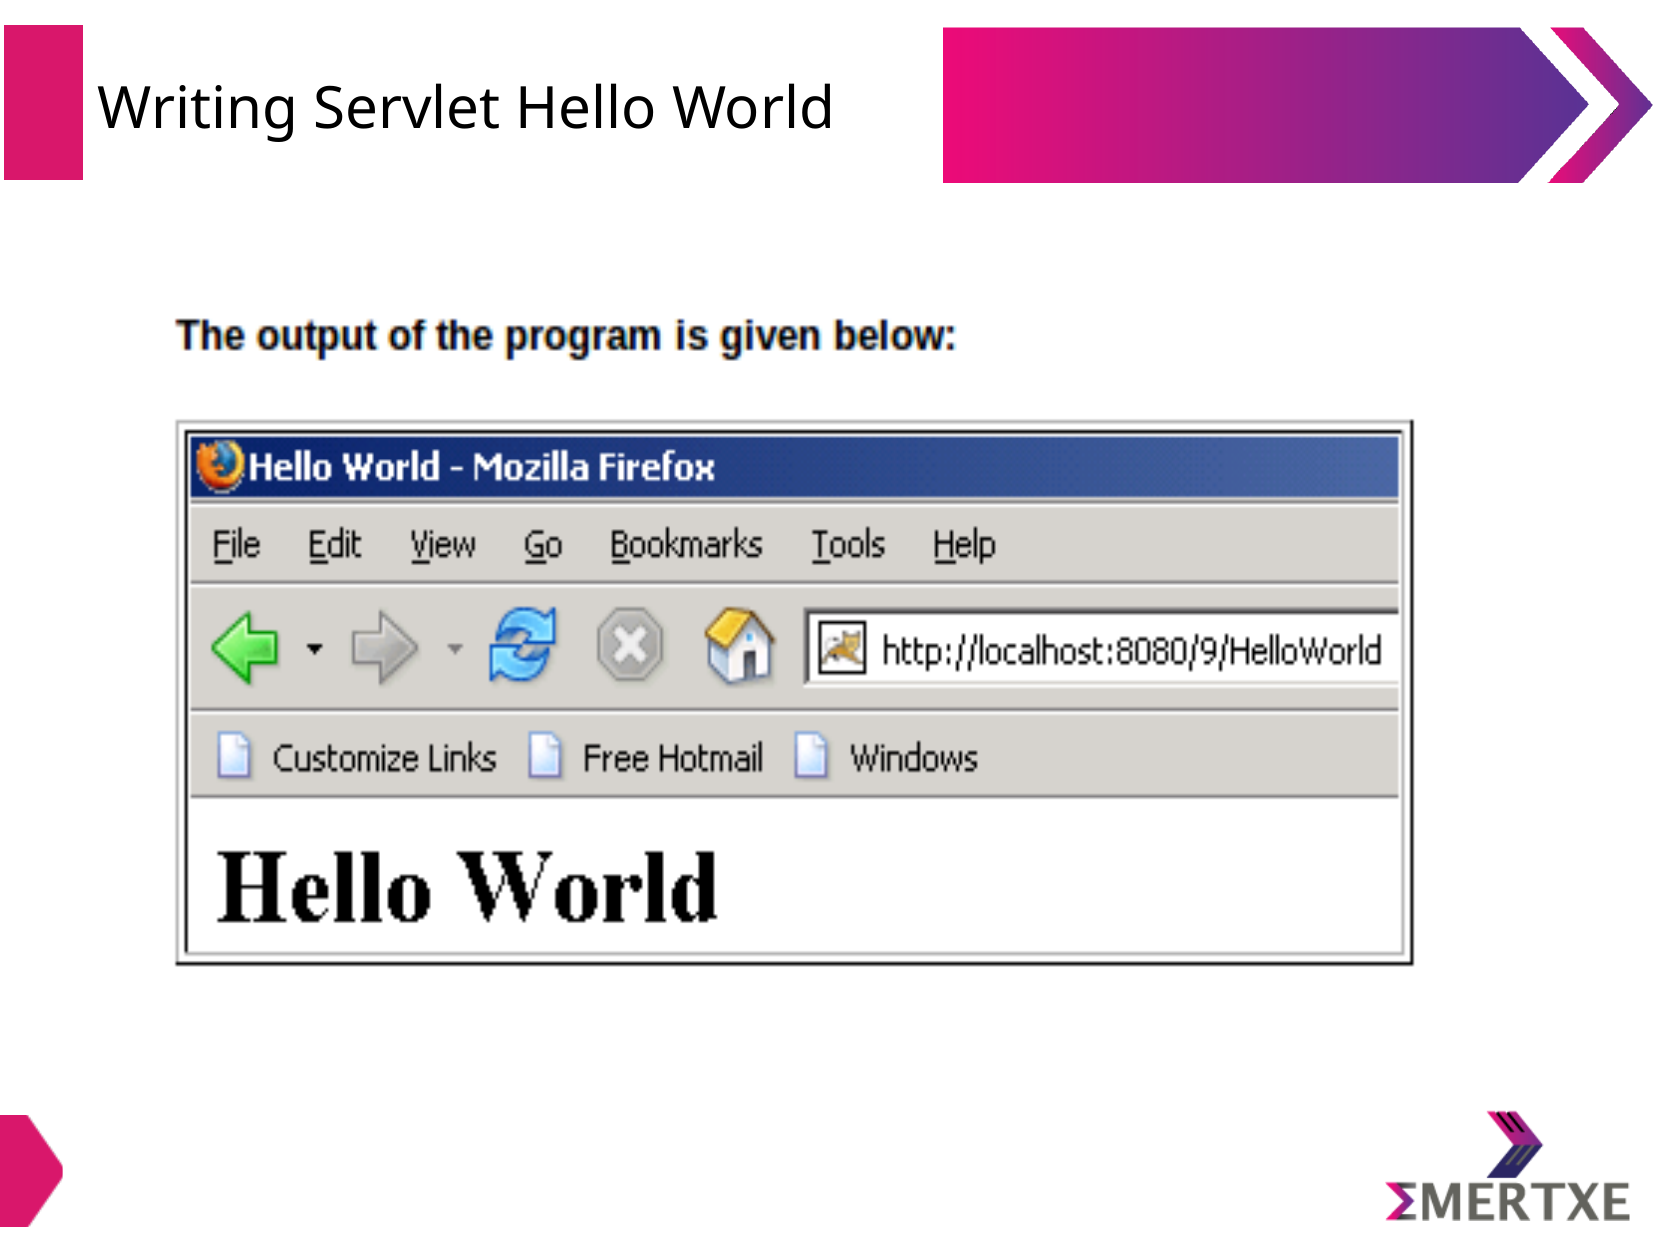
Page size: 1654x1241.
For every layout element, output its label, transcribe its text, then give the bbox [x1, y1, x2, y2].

title Writing Servlet Hello World [82, 2, 1571, 210]
picture [1385, 1107, 1631, 1221]
picture [1571, 27, 1653, 183]
picture [90, 284, 1531, 991]
